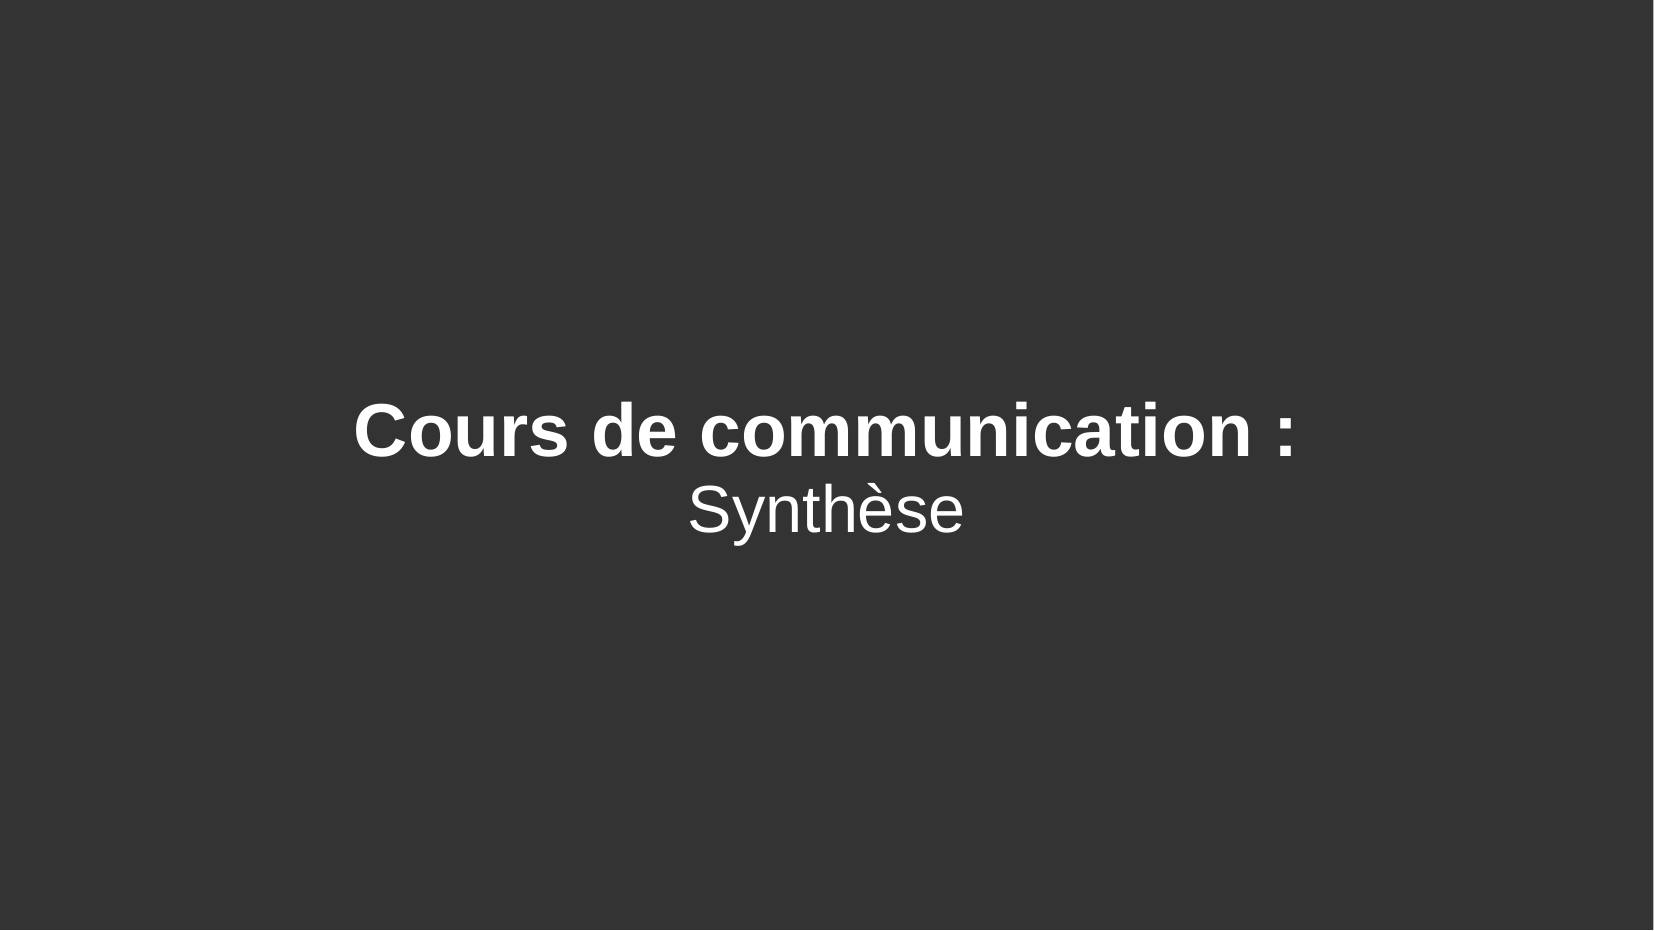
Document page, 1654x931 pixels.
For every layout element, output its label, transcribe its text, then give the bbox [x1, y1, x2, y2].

subtitle Cours de communication : Synthèse [82, 37, 1571, 898]
